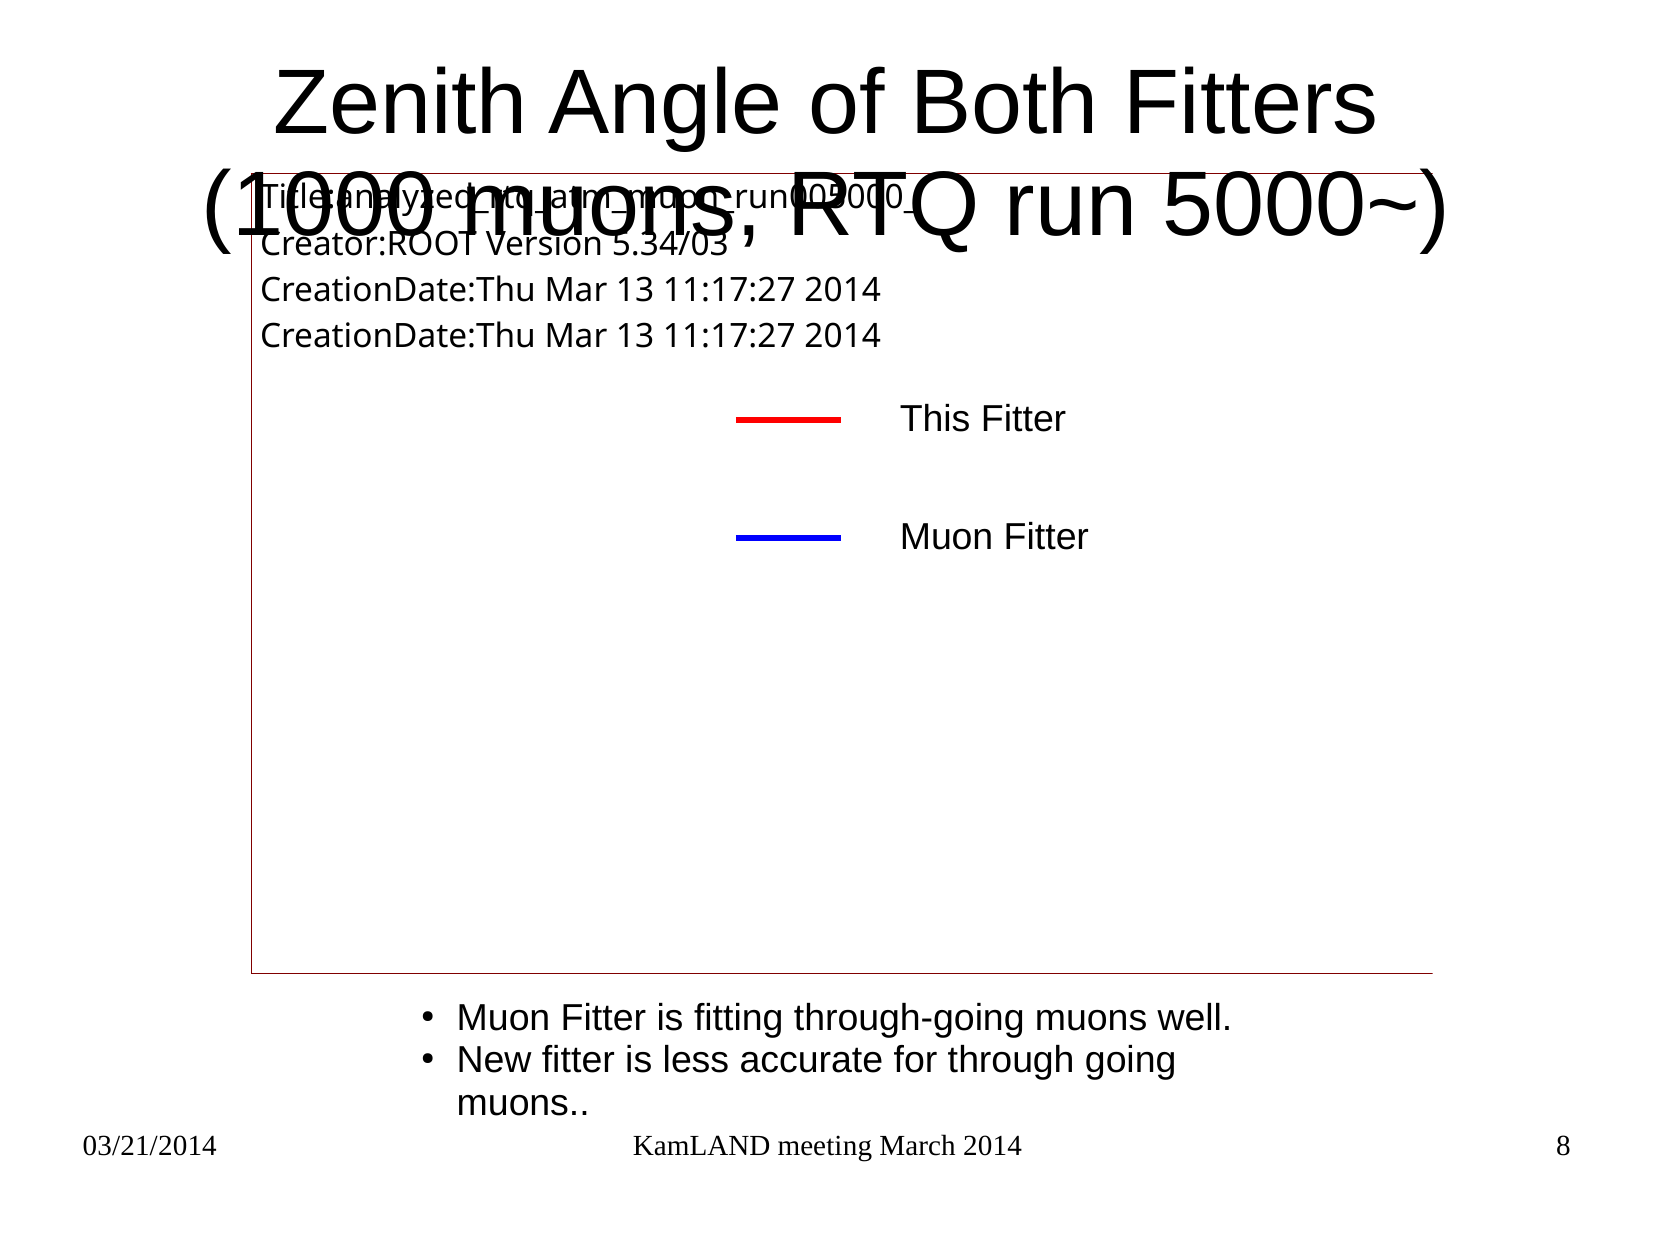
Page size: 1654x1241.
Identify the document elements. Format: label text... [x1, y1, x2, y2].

text_box Muon Fitter is fitting through-going muons well. New fitter is less accurate for through going muons.. [406, 989, 1307, 1131]
picture [249, 257, 1433, 974]
title Zenith Angle of Both Fitters (1000 muons, RTQ run 5000~) [82, 49, 1571, 257]
text_box Muon Fitter [885, 508, 1111, 565]
text_box This Fitter [885, 390, 1111, 447]
